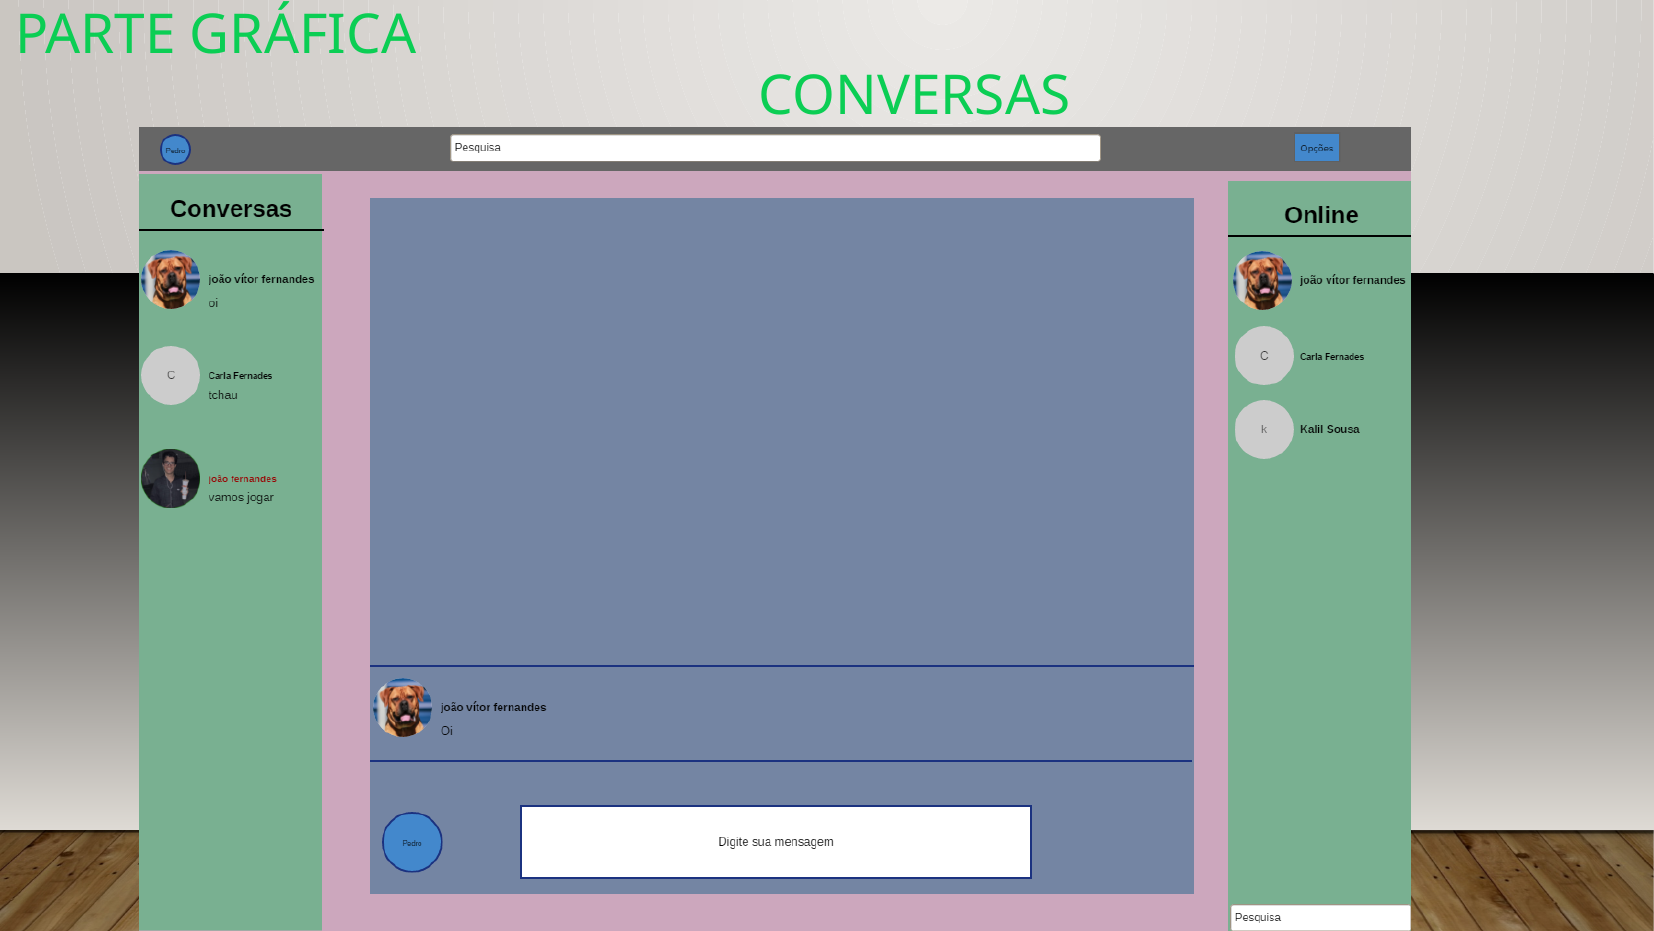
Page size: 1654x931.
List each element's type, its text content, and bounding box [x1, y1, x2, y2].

text_box Conversas [744, 60, 1235, 154]
title Parte Gráfica [0, 0, 527, 92]
picture [139, 127, 1411, 931]
